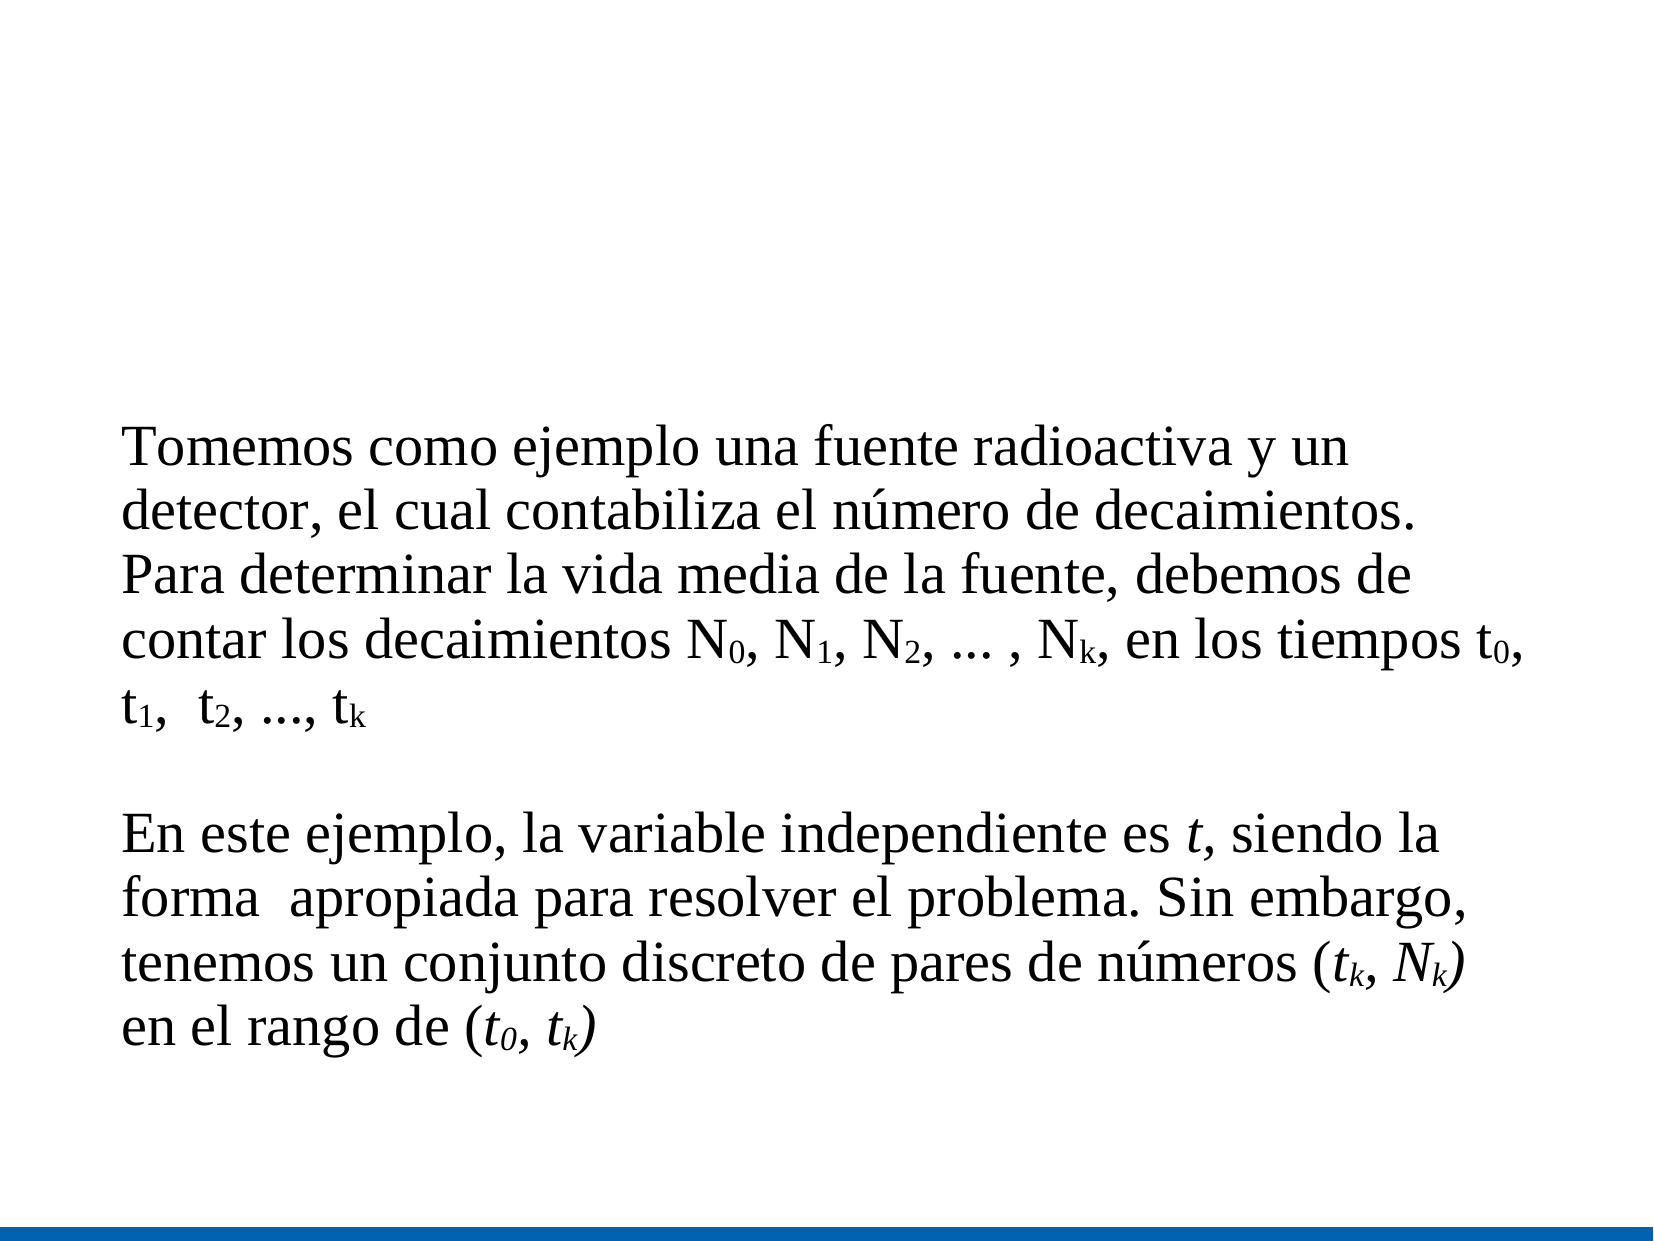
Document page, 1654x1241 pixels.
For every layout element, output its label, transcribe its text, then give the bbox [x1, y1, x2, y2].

subtitle Tomemos como ejemplo una fuente radioactiva y un detector, el cual contabiliza el número de decaimientos. Para determinar la vida media de la fuente, debemos de contar los decaimientos N0, N1, N2, ... , Nk, en los tiempos t0, t1, t2, ..., tk En este ejemplo, la variable independiente es t, siendo la forma apropiada para resolver el problema. Sin embargo, tenemos un conjunto discreto de pares de números (tk, Nk) en el rango de (t0, tk) [121, 344, 1533, 1127]
